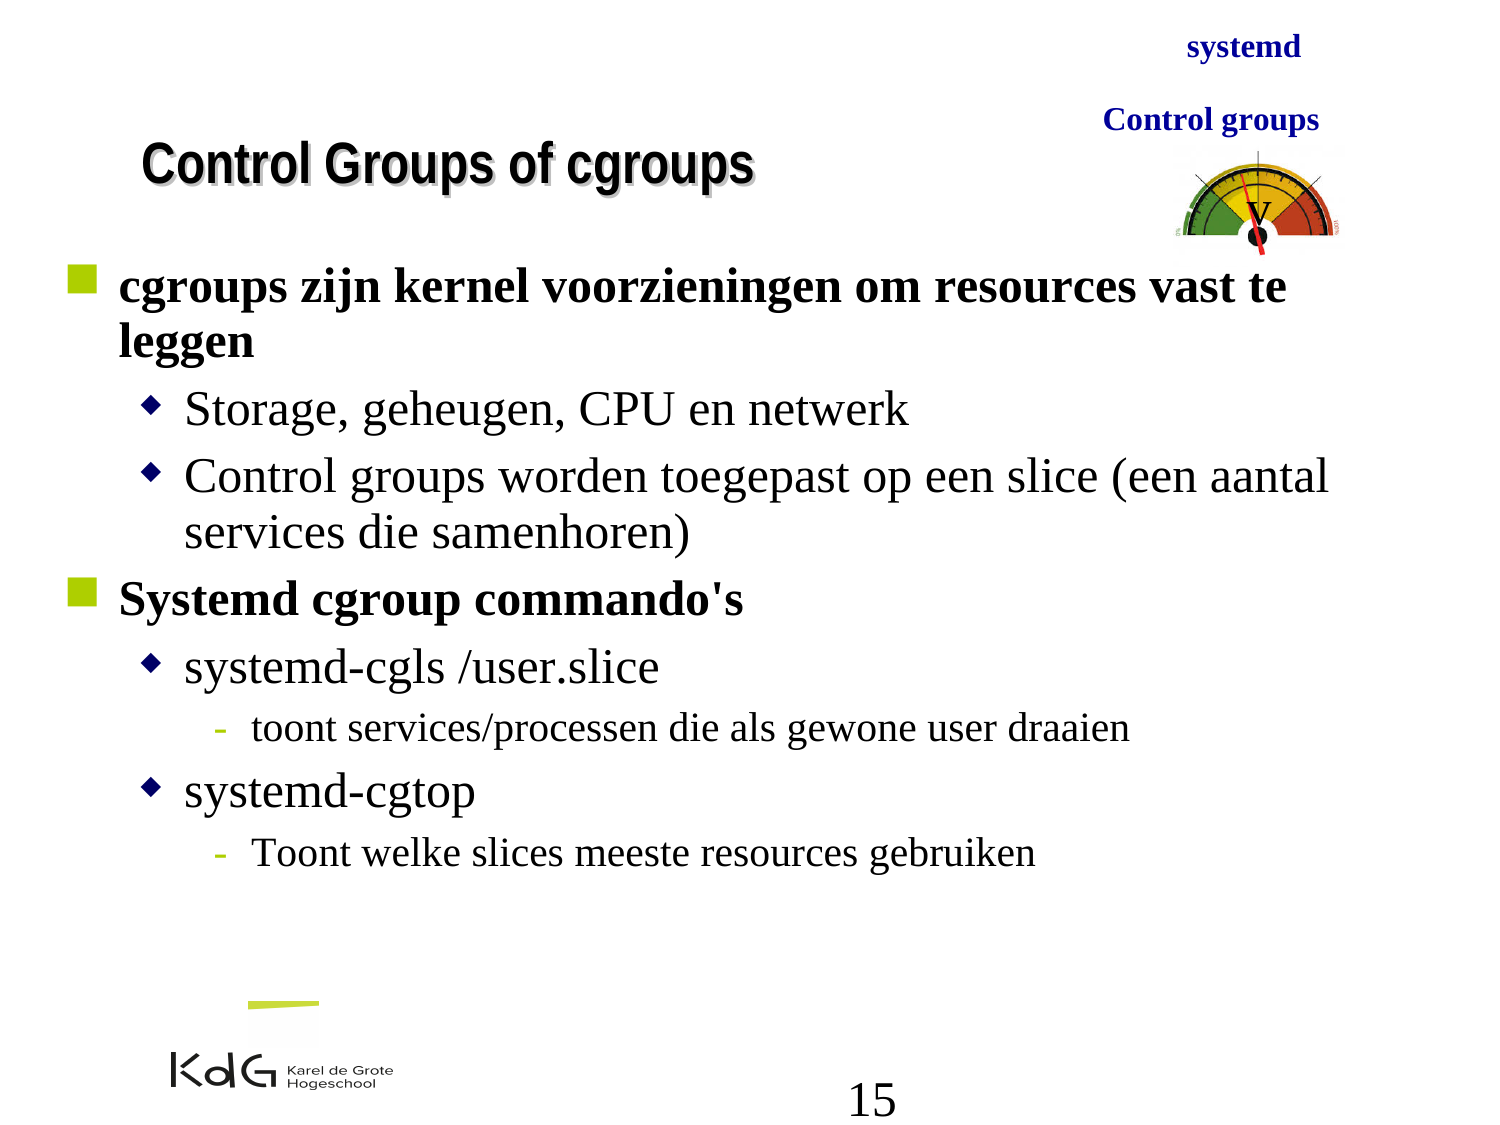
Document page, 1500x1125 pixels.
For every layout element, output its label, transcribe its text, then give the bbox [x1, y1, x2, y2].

picture [248, 1001, 319, 1048]
text_box Control groups [1049, 92, 1376, 146]
picture [1173, 145, 1345, 267]
list cgroups zijn kernel voorzieningen om resources vast te leggen Storage, geheugen, CPU en netwerk Control groups worden toegepast op een slice (een aantal services die samenhoren) Systemd cgroup commando's systemd-cgls /user.slice toont services/processen die als gewone user draaien systemd-cgtop Toont welke slices meeste resources gebruiken [63, 257, 1414, 1000]
title Control Groups of cgroups [141, 72, 1447, 253]
picture [171, 1052, 393, 1090]
